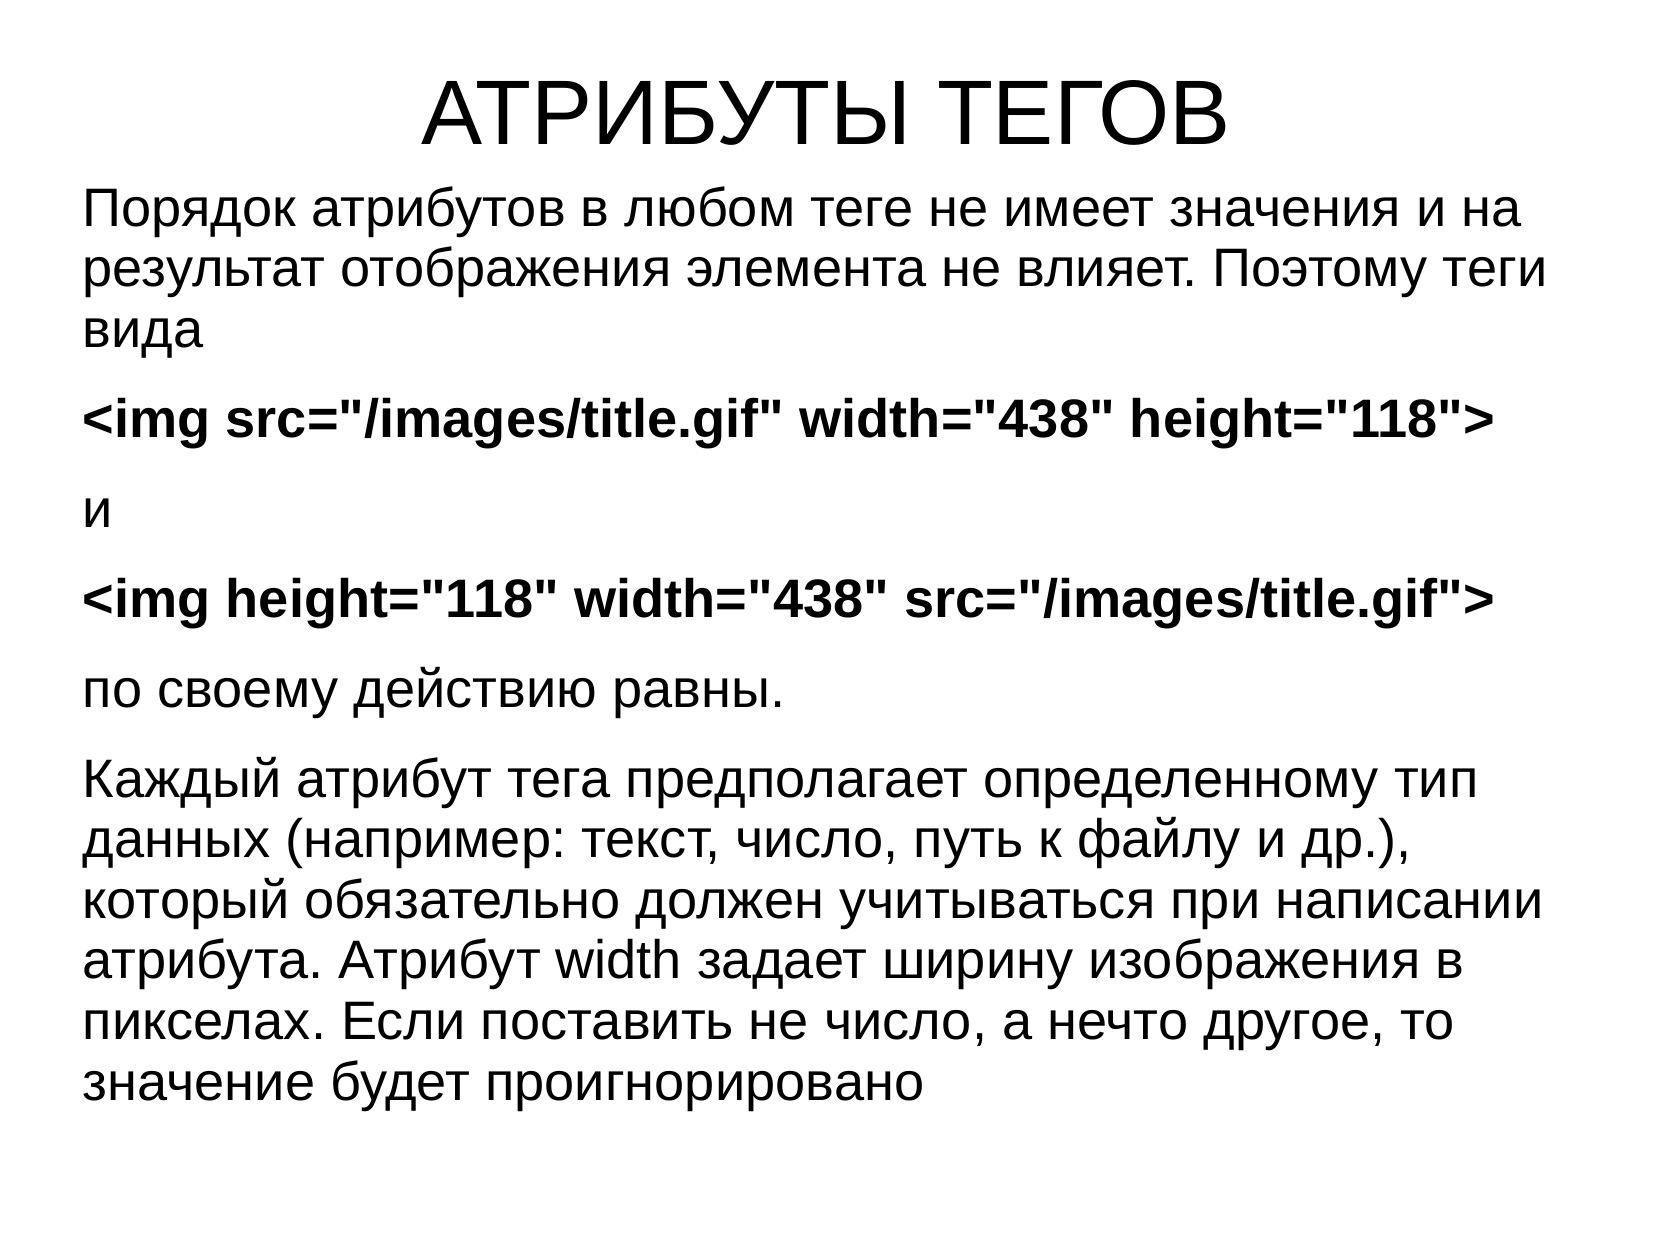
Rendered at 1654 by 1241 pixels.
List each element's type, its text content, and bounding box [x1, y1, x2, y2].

list Порядок атрибутов в любом теге не имеет значения и на результат отображения элемента не влияет. Поэтому теги вида <img src="/images/title.gif" width="438" height="118"> и <img height="118" width="438" src="/images/title.gif"> по своему действию равны. Каждый атрибут тега предполагает определенному тип данных (например: текст, число, путь к файлу и др.), который обязательно должен учитываться при написании атрибута. Атрибут width задает ширину изображения в пикселах. Если поставить не число, а нечто другое, то значение будет проигнорировано [82, 177, 1571, 1115]
title АТРИБУТЫ ТЕГОВ [82, 49, 1571, 177]
